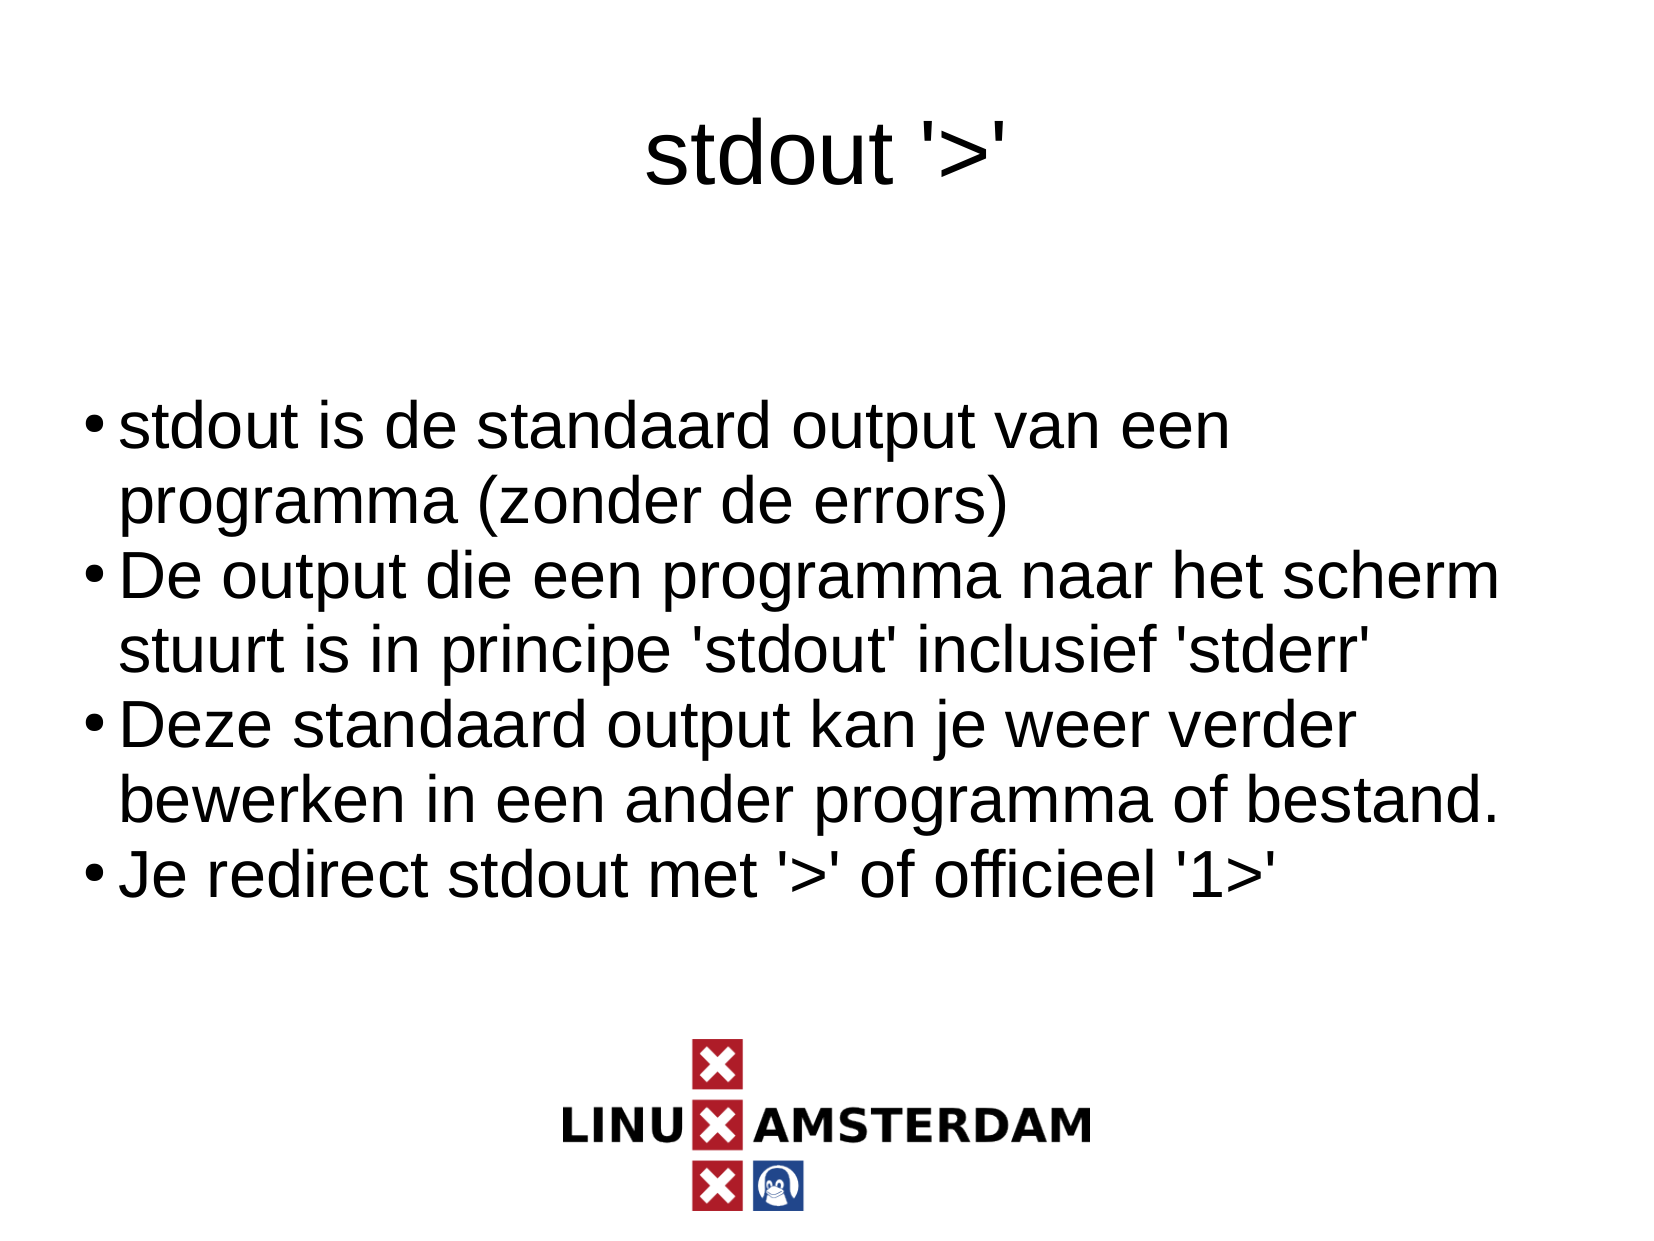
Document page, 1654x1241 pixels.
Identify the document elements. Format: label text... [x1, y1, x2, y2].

subtitle stdout is de standaard output van een programma (zonder de errors) De output die een programma naar het scherm stuurt is in principe 'stdout' inclusief 'stderr' Deze standaard output kan je weer verder bewerken in een ander programma of bestand. Je redirect stdout met '>' of officieel '1>' [82, 290, 1571, 1010]
picture [563, 1039, 1090, 1211]
title stdout '>' [82, 49, 1571, 257]
